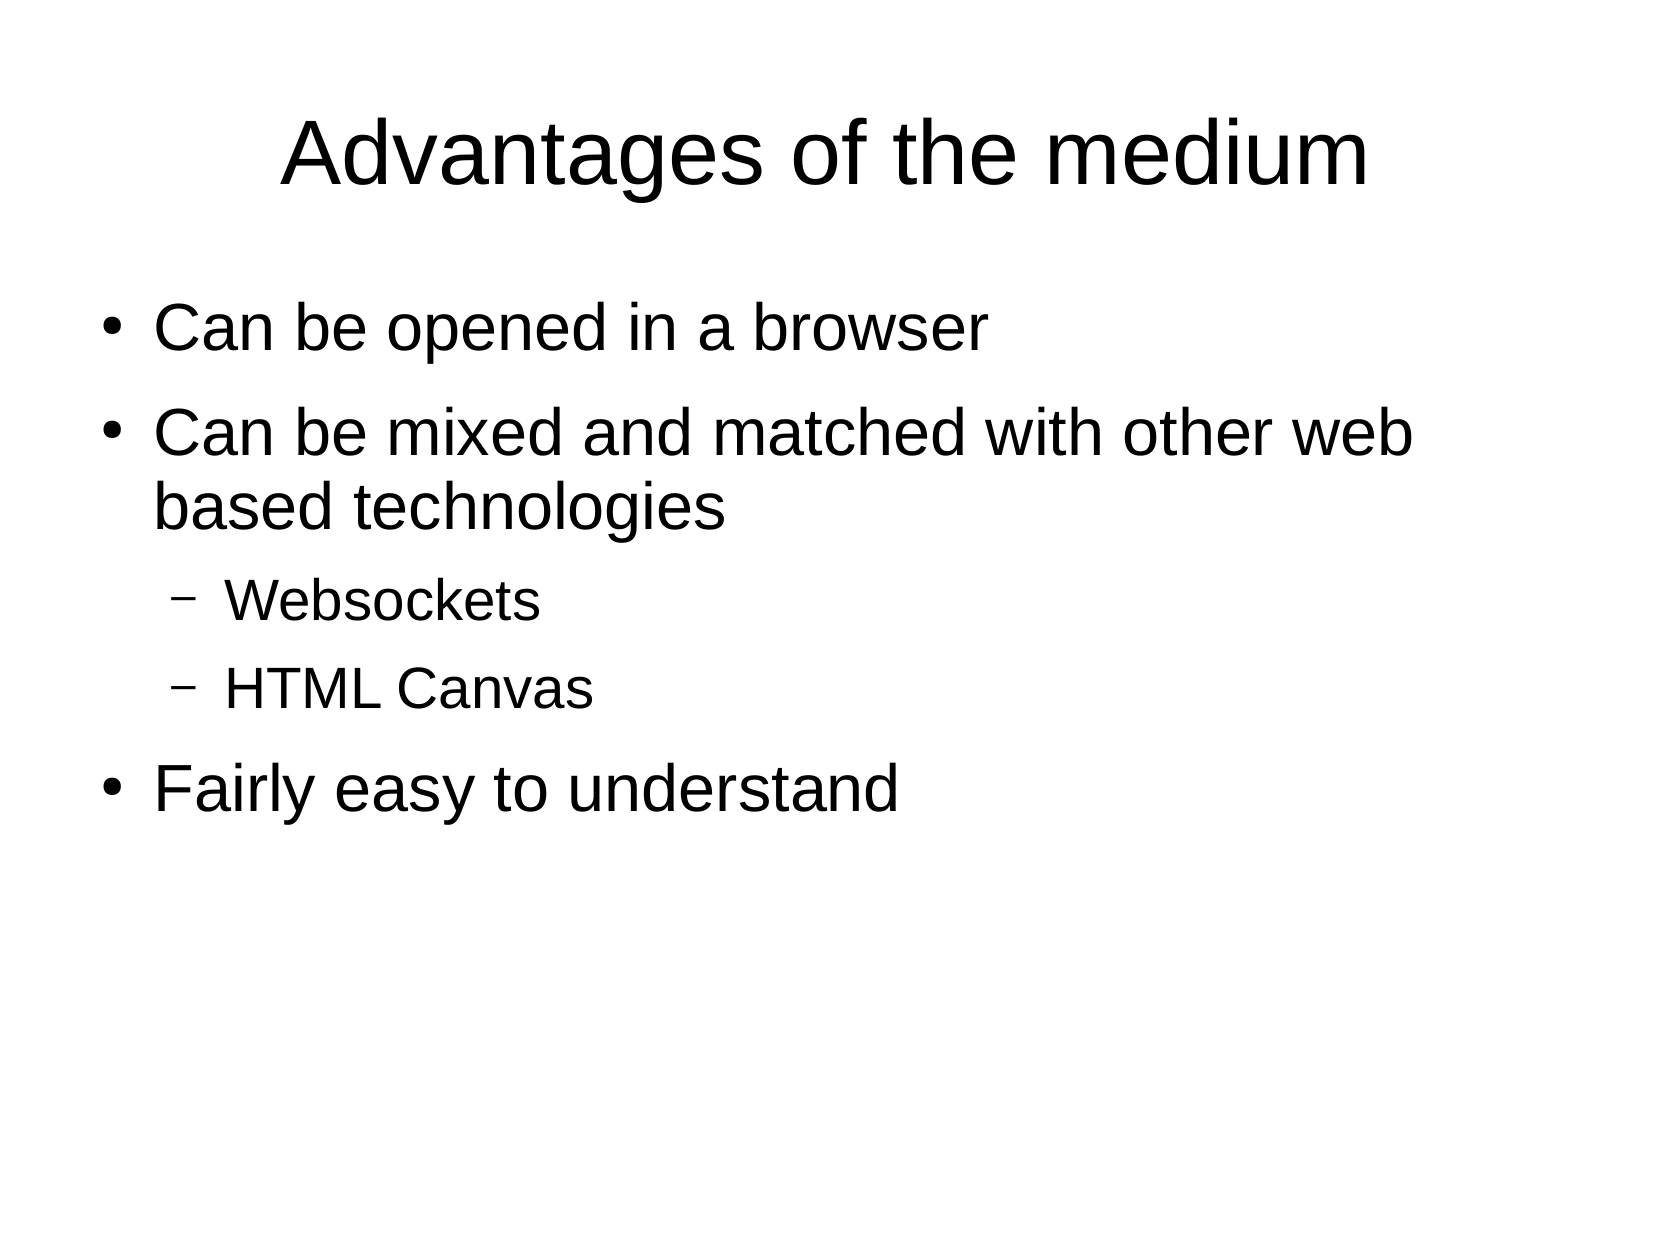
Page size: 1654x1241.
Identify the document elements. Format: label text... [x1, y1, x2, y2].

list Can be opened in a browser Can be mixed and matched with other web based technologies Websockets HTML Canvas Fairly easy to understand [82, 290, 1571, 1010]
title Advantages of the medium [82, 49, 1571, 257]
